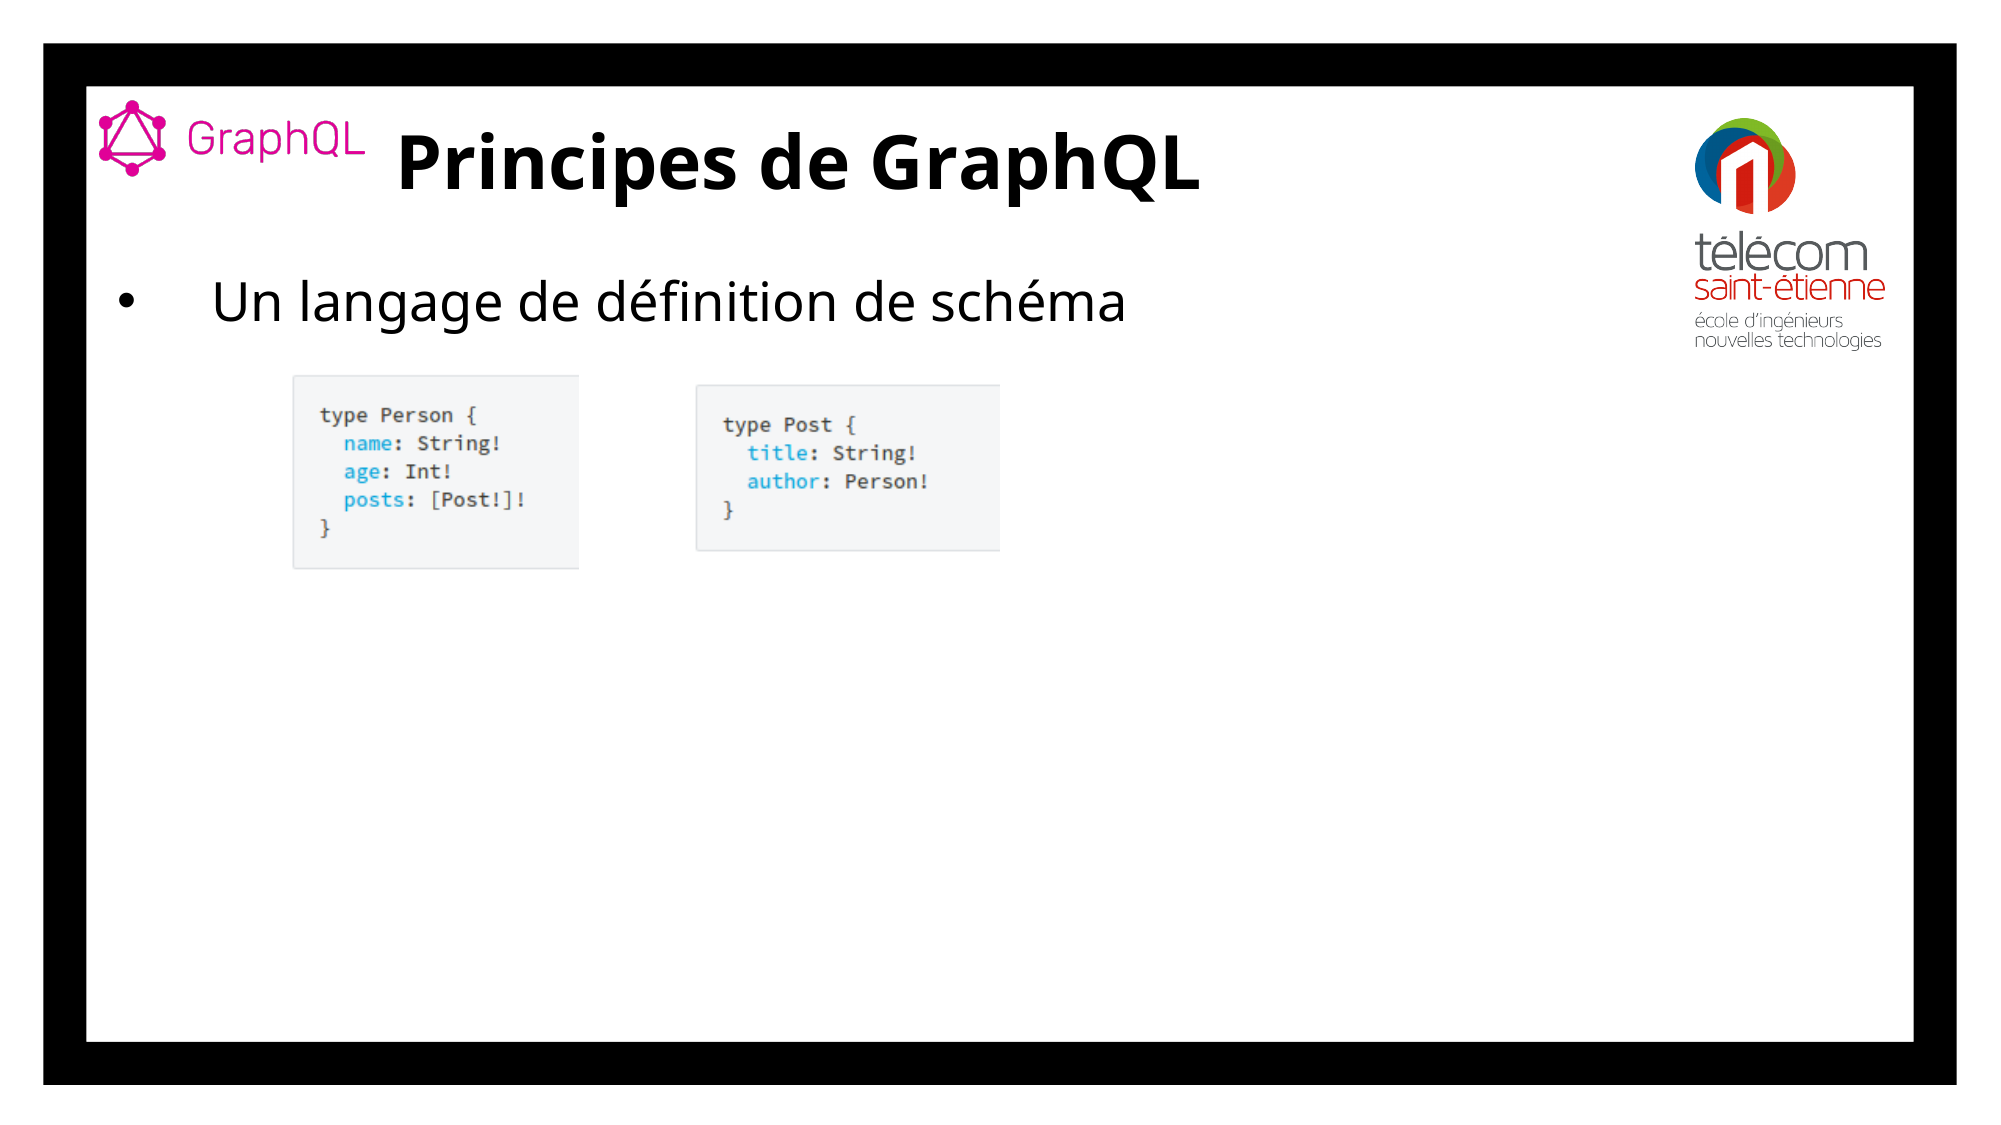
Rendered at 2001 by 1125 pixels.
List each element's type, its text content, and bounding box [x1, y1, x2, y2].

title Principes de GraphQL [375, 94, 1855, 259]
picture [685, 377, 1000, 558]
text_box Un langage de définition de schéma [102, 259, 1808, 730]
picture [94, 99, 367, 178]
picture [285, 366, 579, 579]
picture [1695, 118, 1885, 351]
